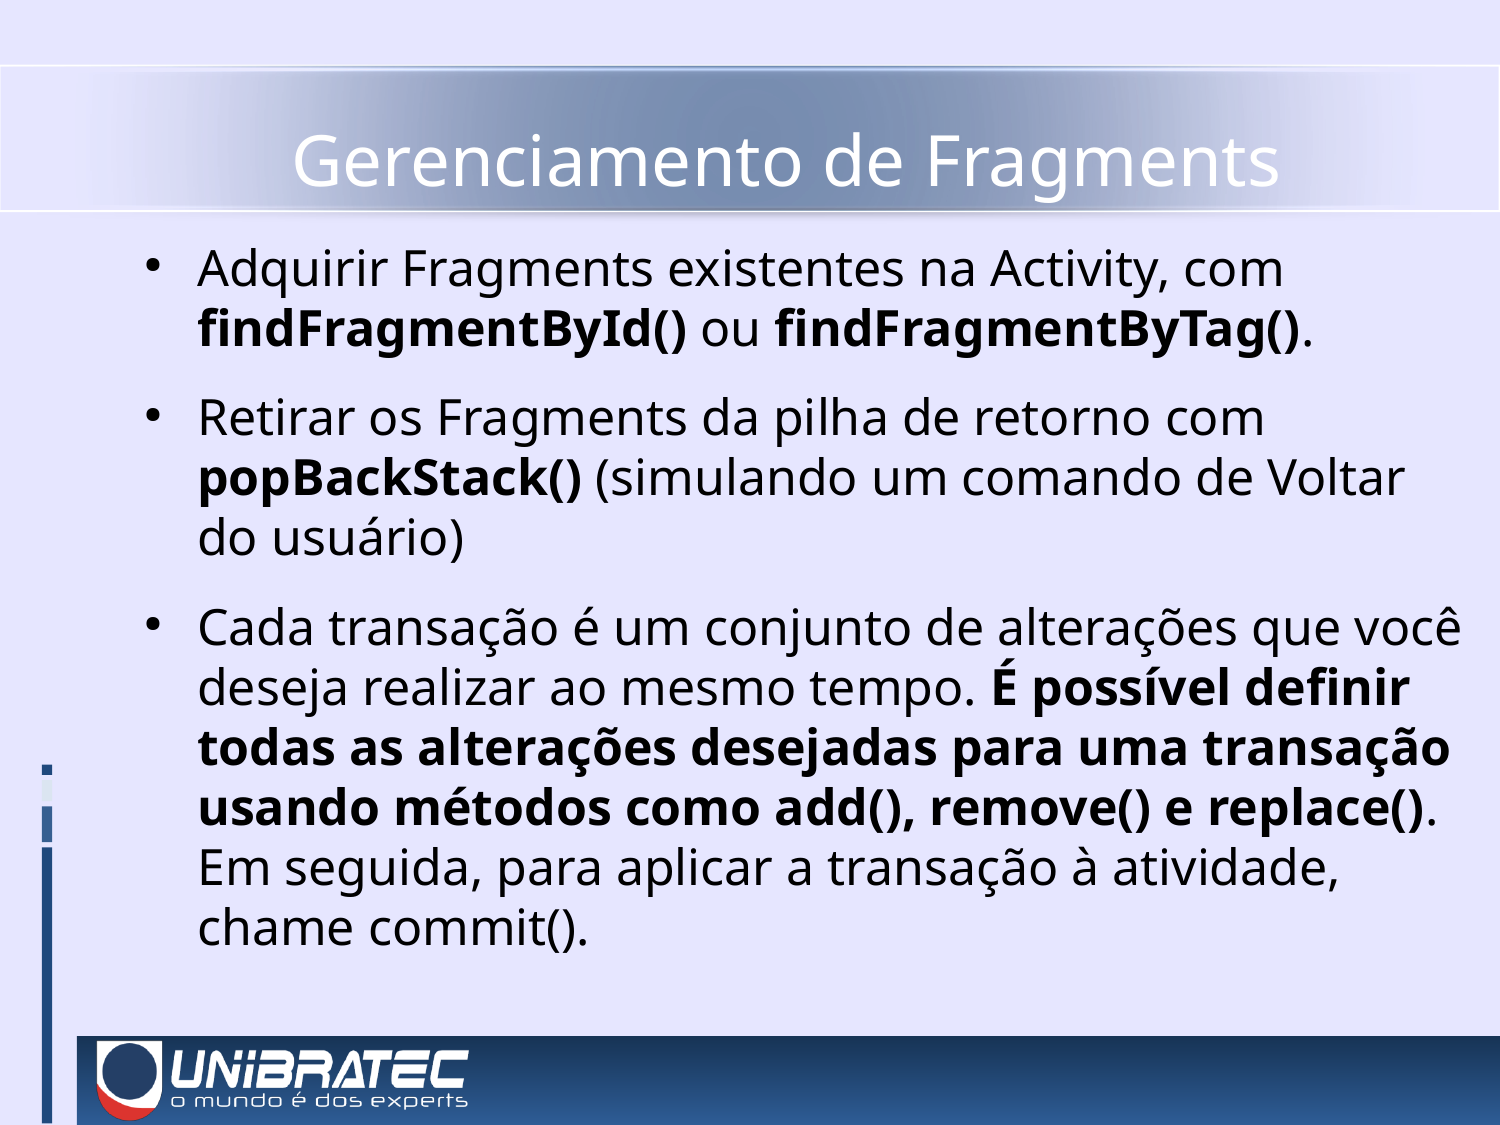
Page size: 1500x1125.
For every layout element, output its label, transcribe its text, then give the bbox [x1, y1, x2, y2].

title Gerenciamento de Fragments [150, 84, 1424, 233]
picture [0, 58, 1500, 227]
list Adquirir Fragments existentes na Activity, com findFragmentById() ou findFragmentByTag(). Retirar os Fragments da pilha de retorno com popBackStack() (simulando um comando de Voltar do usuário) Cada transação é um conjunto de alterações que você deseja realizar ao mesmo tempo. É possível definir todas as alterações desejadas para uma transação usando métodos como add(), remove() e replace(). Em seguida, para aplicar a transação à atividade, chame commit(). [126, 236, 1465, 1028]
picture [96, 1040, 469, 1121]
